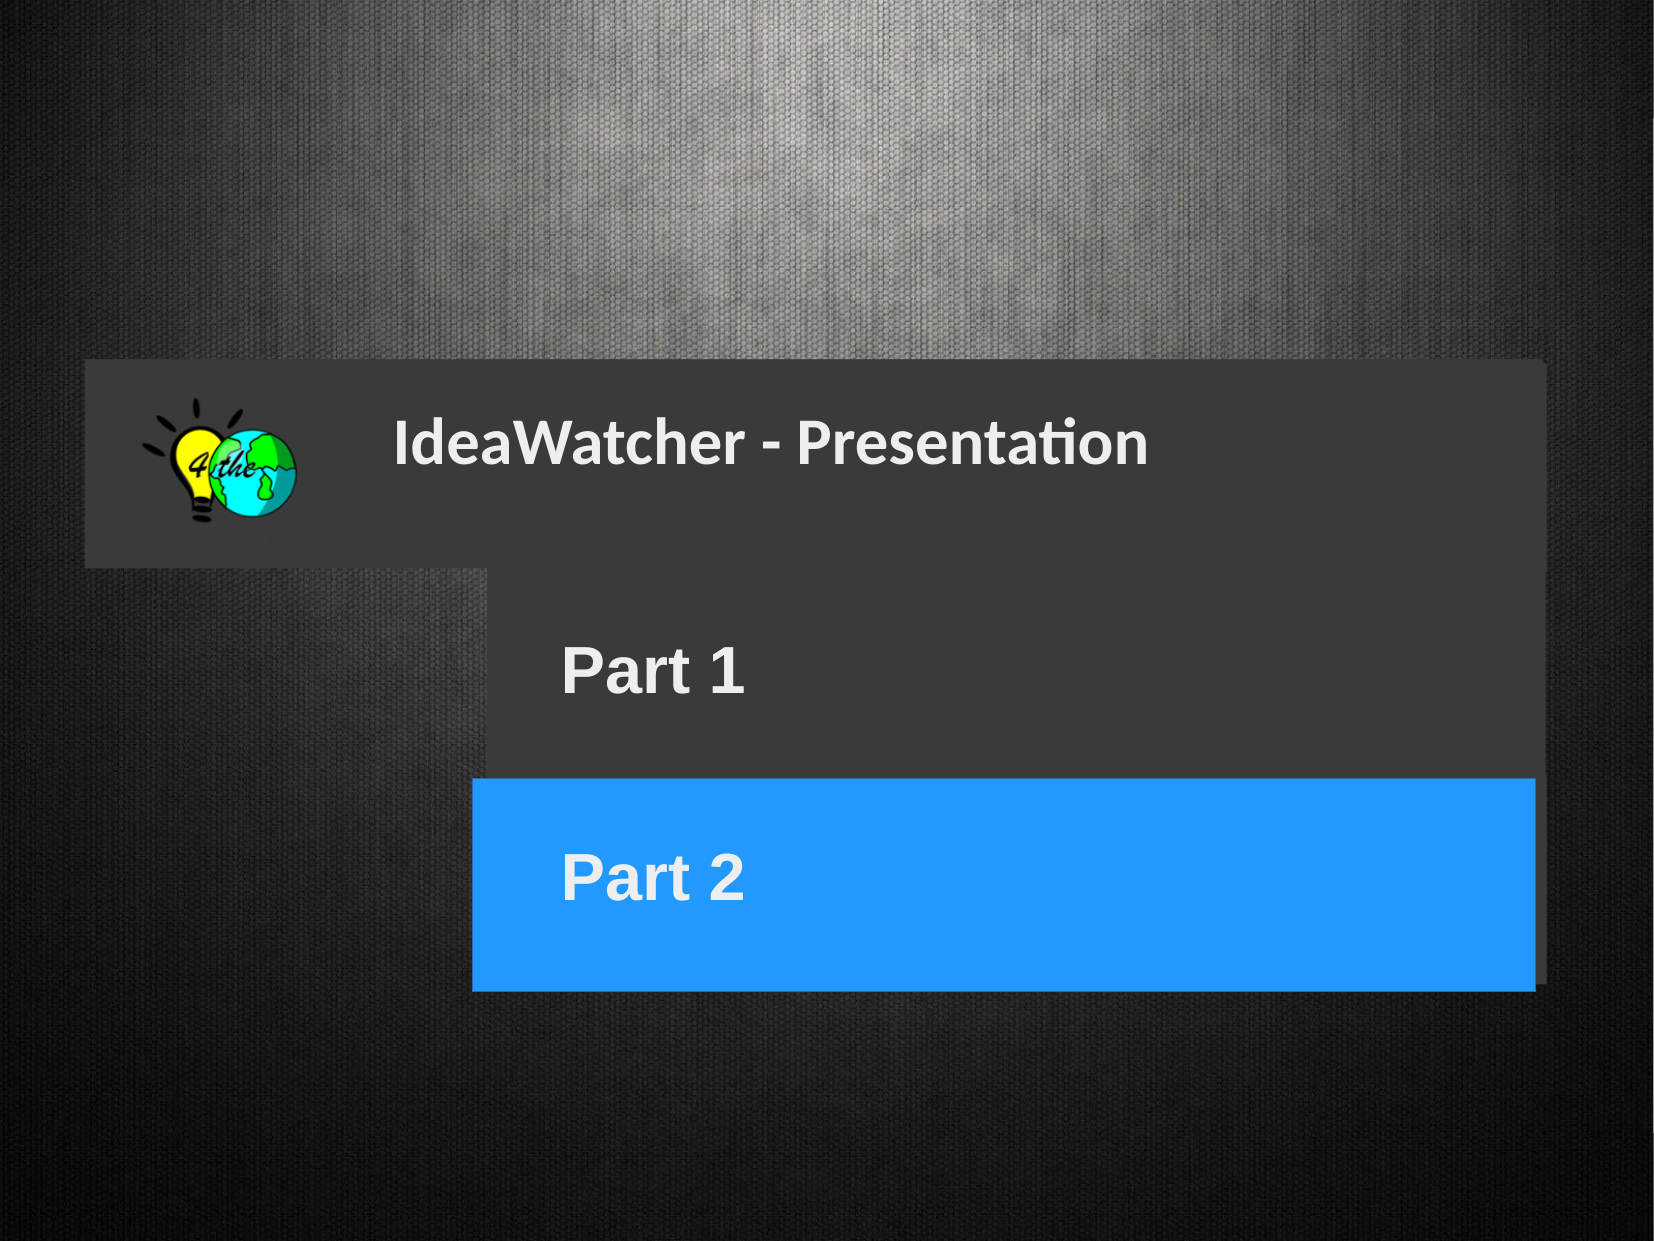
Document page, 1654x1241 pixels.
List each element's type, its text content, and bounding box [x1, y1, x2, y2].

text_box Part 1 [545, 625, 1441, 790]
text_box [472, 778, 1536, 992]
picture [0, 0, 1654, 1241]
text_box IdeaWatcher - Presentation [377, 406, 1501, 571]
text_box Part 2 [545, 832, 1453, 922]
